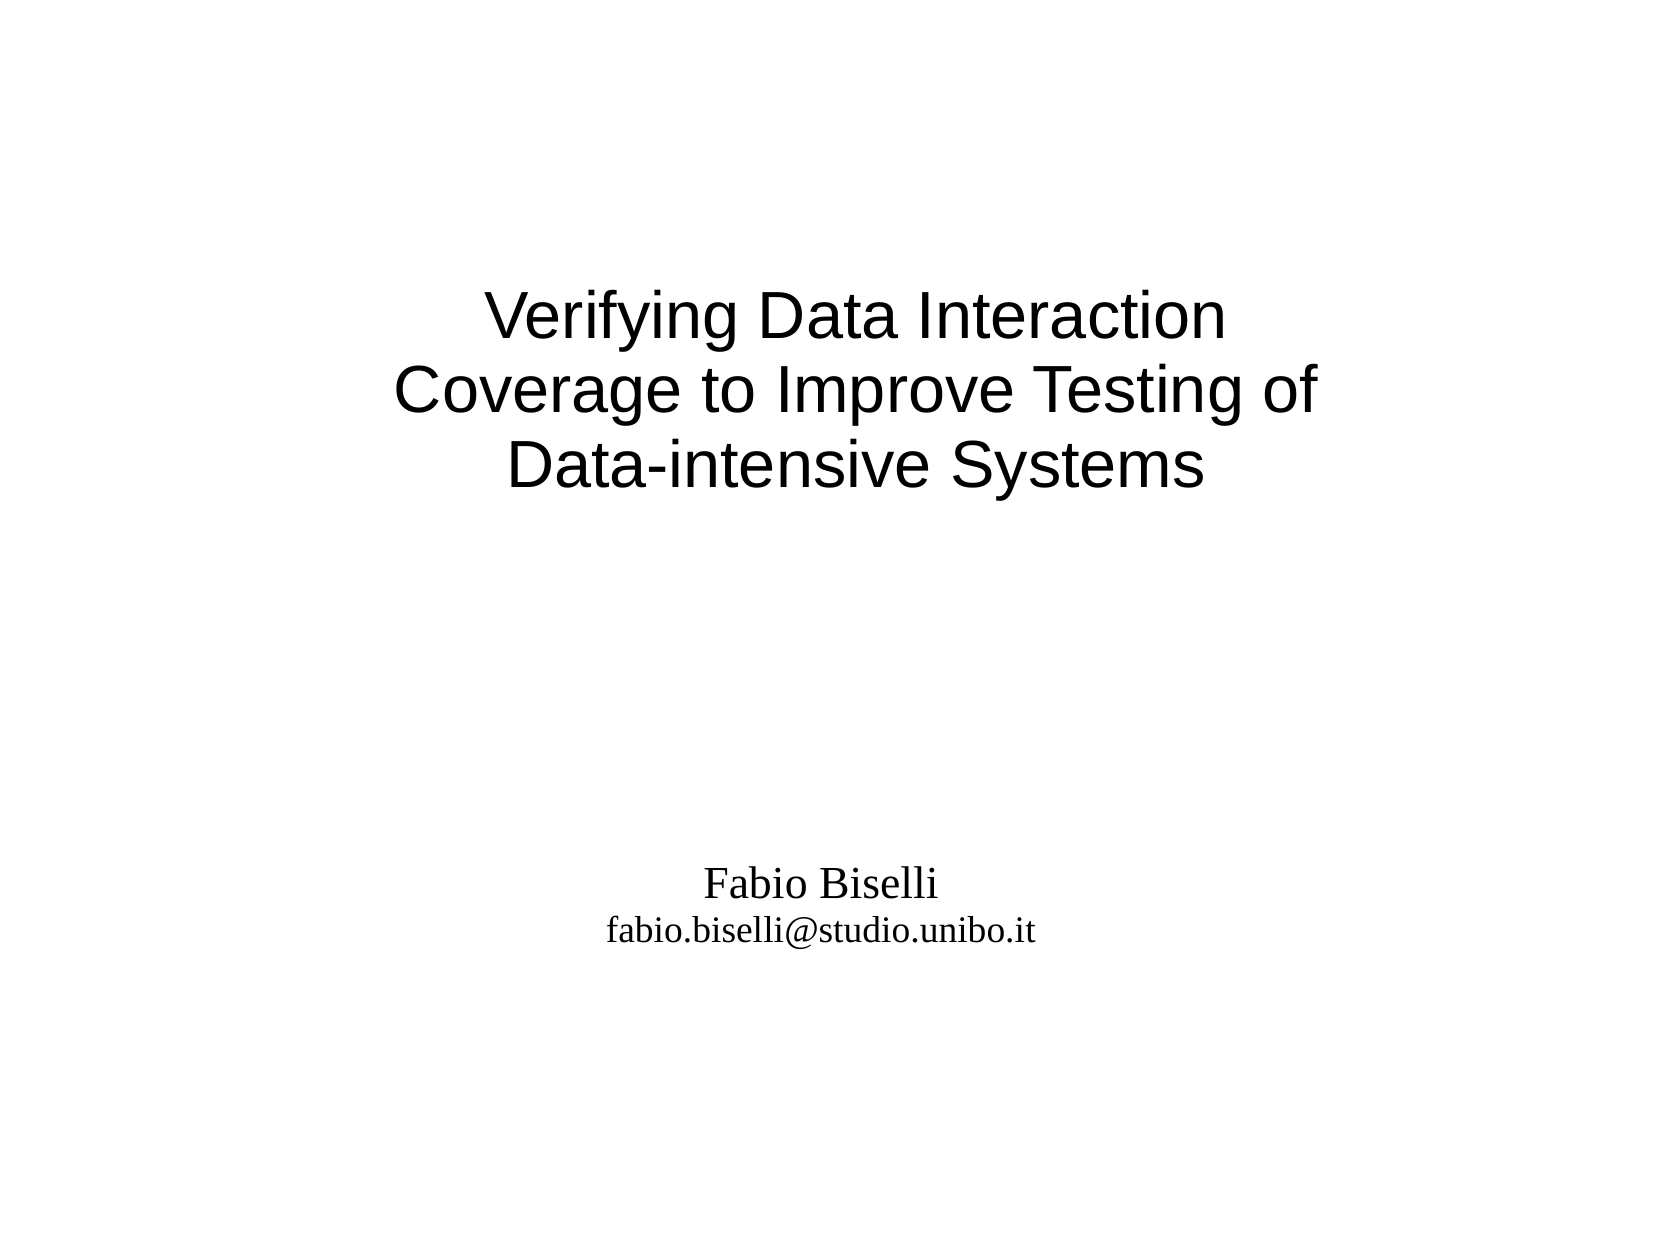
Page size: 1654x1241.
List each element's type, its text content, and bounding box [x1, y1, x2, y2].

text_box Fabio Biselli fabio.biselli@studio.unibo.it [591, 850, 1052, 959]
subtitle Verifying Data Interaction Coverage to Improve Testing of Data-intensive Systems [354, 118, 1359, 662]
